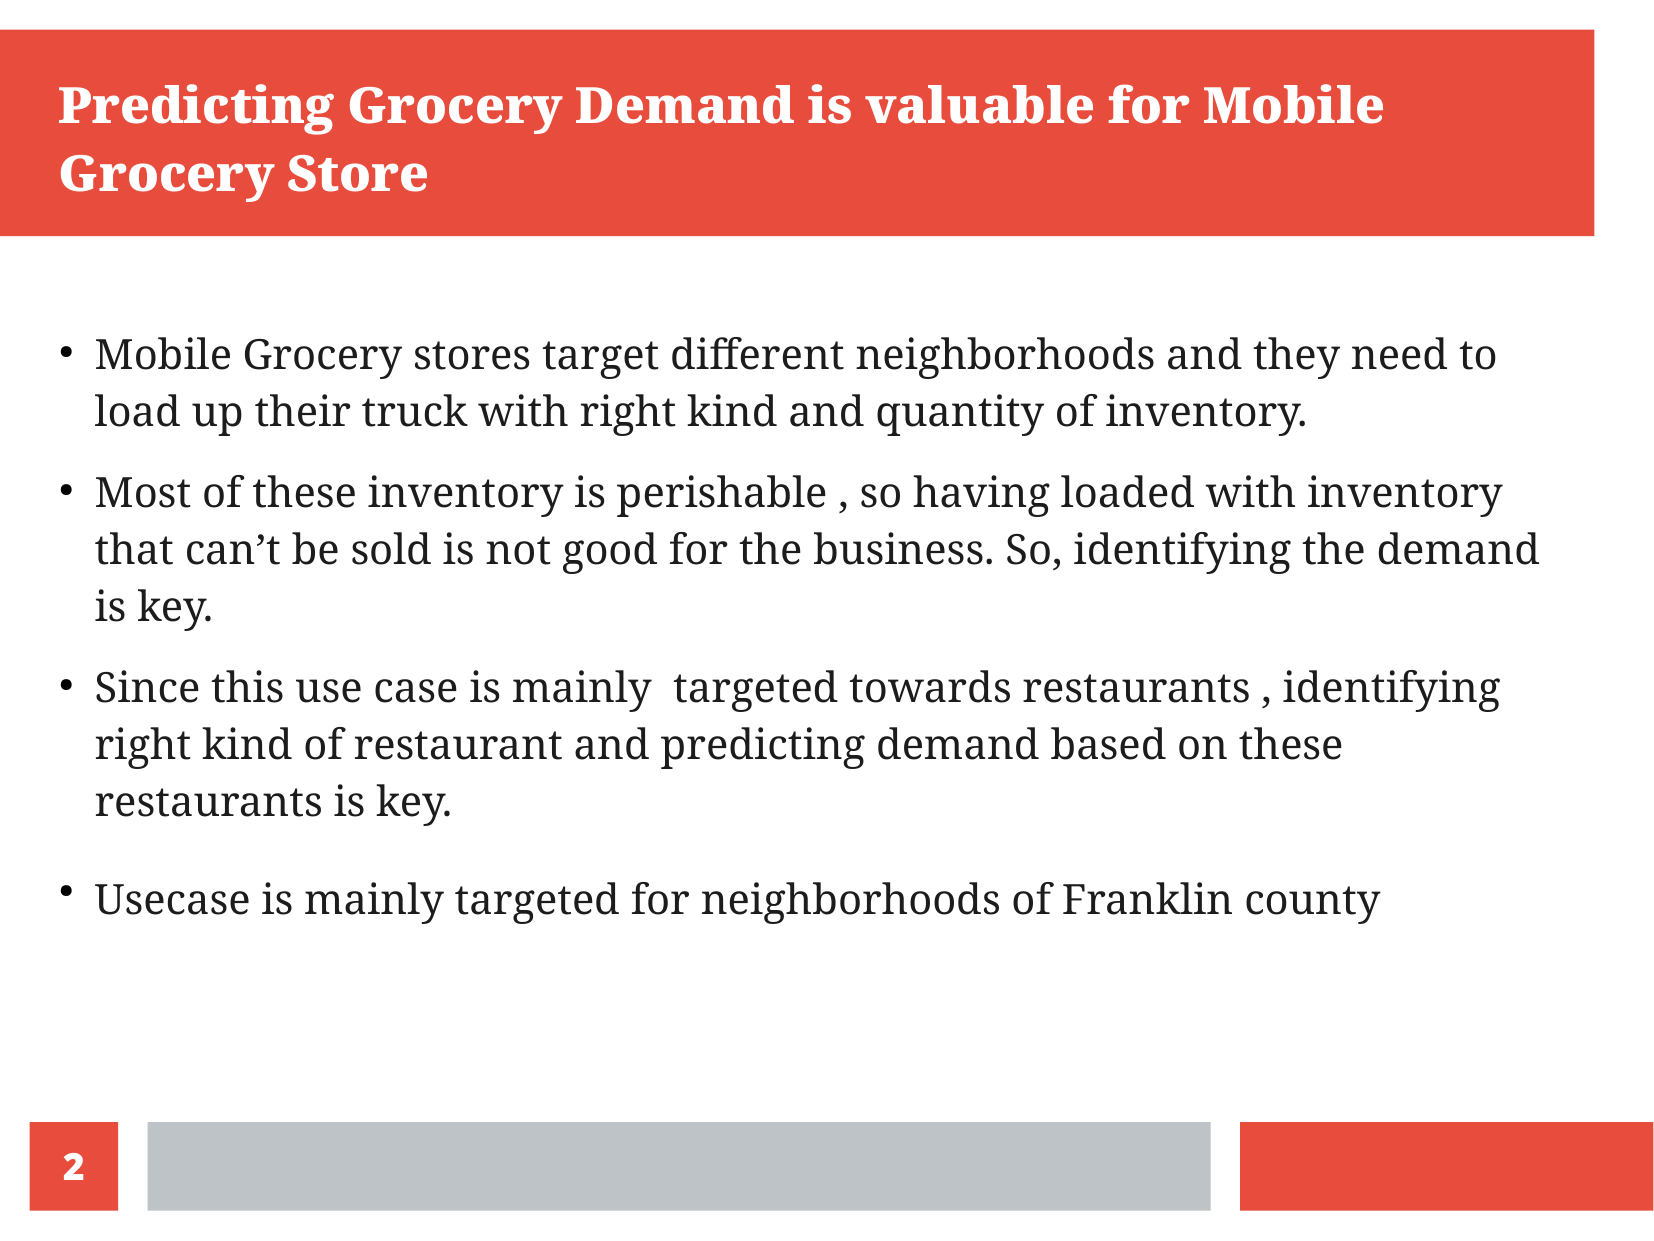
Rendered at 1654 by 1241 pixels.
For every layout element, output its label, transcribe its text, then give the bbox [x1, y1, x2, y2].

title Predicting Grocery Demand is valuable for Mobile Grocery Store [59, 59, 1595, 207]
list Mobile Grocery stores target different neighborhoods and they need to load up their truck with right kind and quantity of inventory. Most of these inventory is perishable , so having loaded with inventory that can’t be sold is not good for the business. So, identifying the demand is key. Since this use case is mainly targeted towards restaurants , identifying right kind of restaurant and predicting demand based on these restaurants is key. Usecase is mainly targeted for neighborhoods of Franklin county [59, 324, 1565, 1093]
